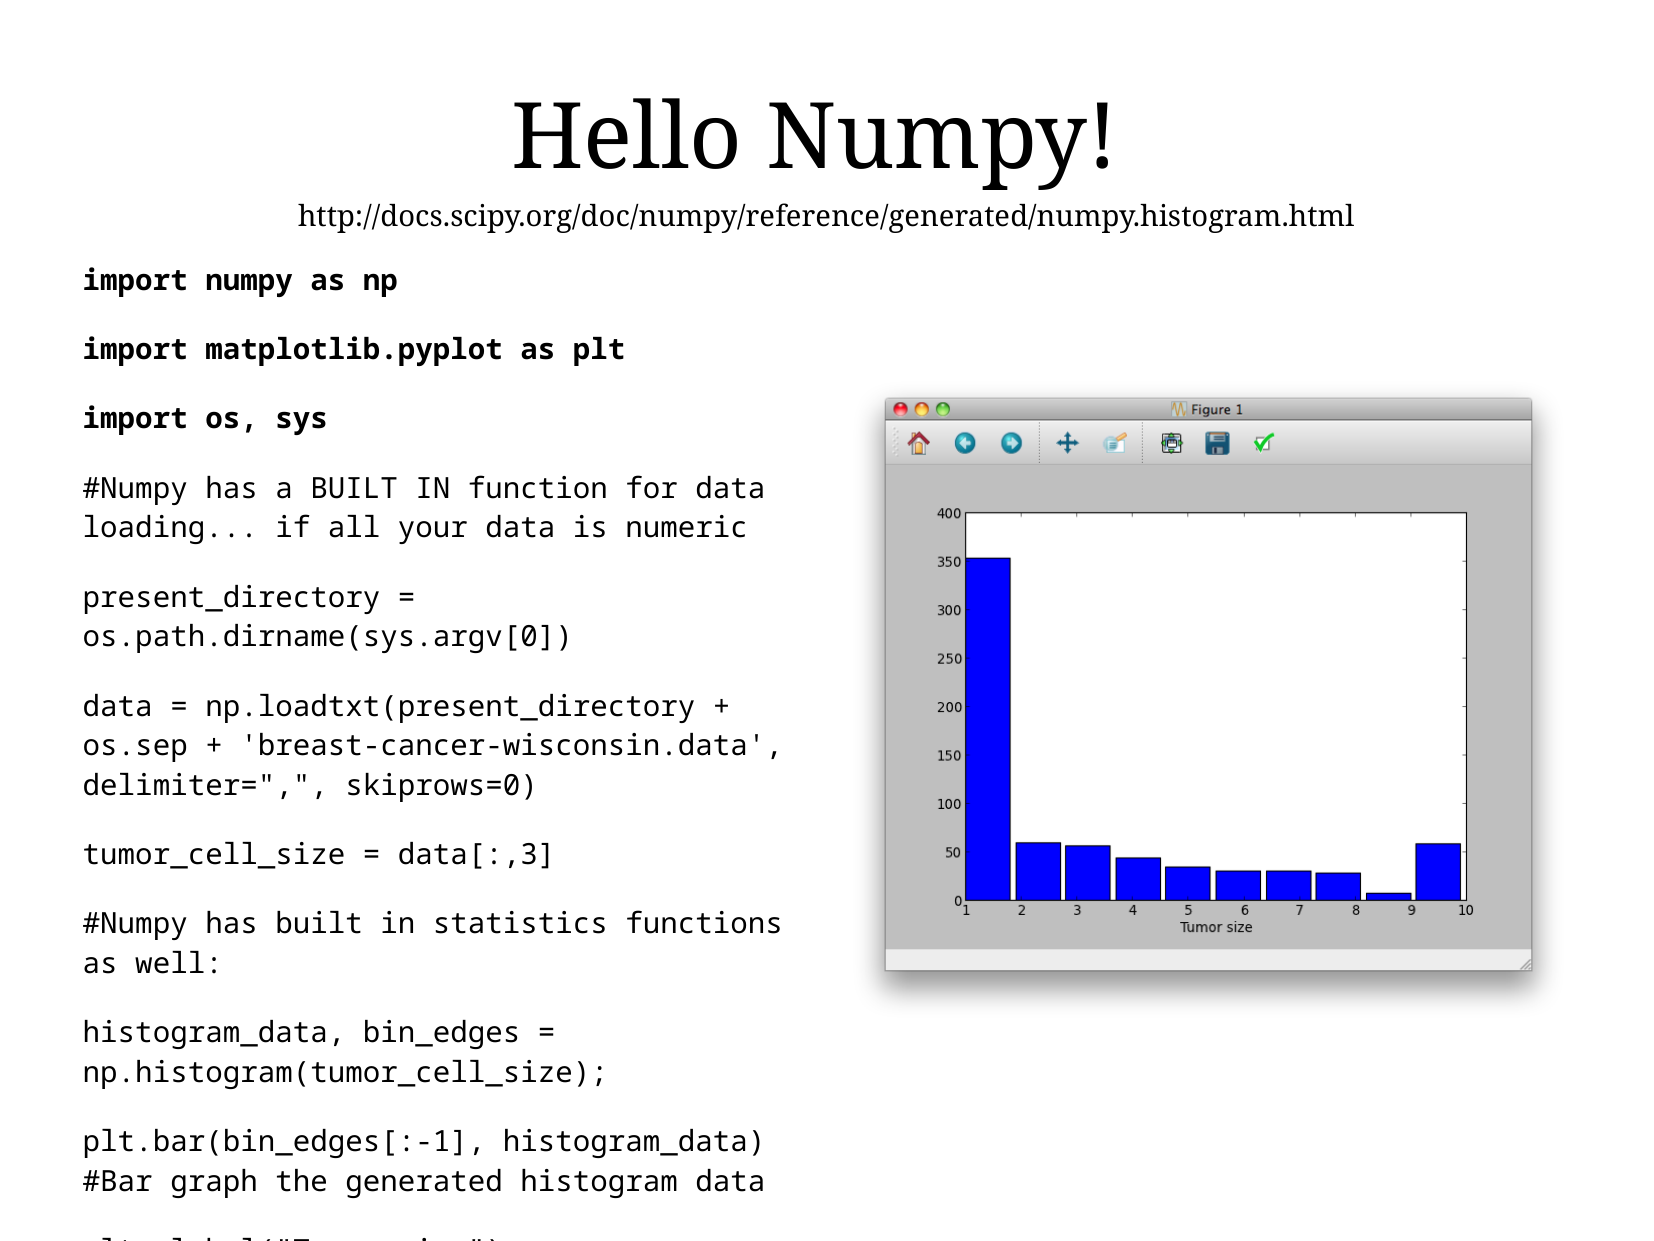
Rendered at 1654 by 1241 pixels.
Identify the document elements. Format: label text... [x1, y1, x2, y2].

title Hello Numpy! http://docs.scipy.org/doc/numpy/reference/generated/numpy.histogram.html [82, 49, 1571, 257]
picture [845, 373, 1572, 1026]
list import numpy as np import matplotlib.pyplot as plt import os, sys #Numpy has a BUILT IN function for data loading... if all your data is numeric present_directory = os.path.dirname(sys.argv[0]) data = np.loadtxt(present_directory + os.sep + 'breast-cancer-wisconsin.data', delimiter=",", skiprows=0) tumor_cell_size = data[:,3] #Numpy has built in statistics functions as well: histogram_data, bin_edges = np.histogram(tumor_cell_size); plt.bar(bin_edges[:-1], histogram_data) #Bar graph the generated histogram data plt.xlabel("Tumor size") plt.xlim(min(bin_edges), max(bin_edges)) plt.show() [82, 259, 809, 1199]
